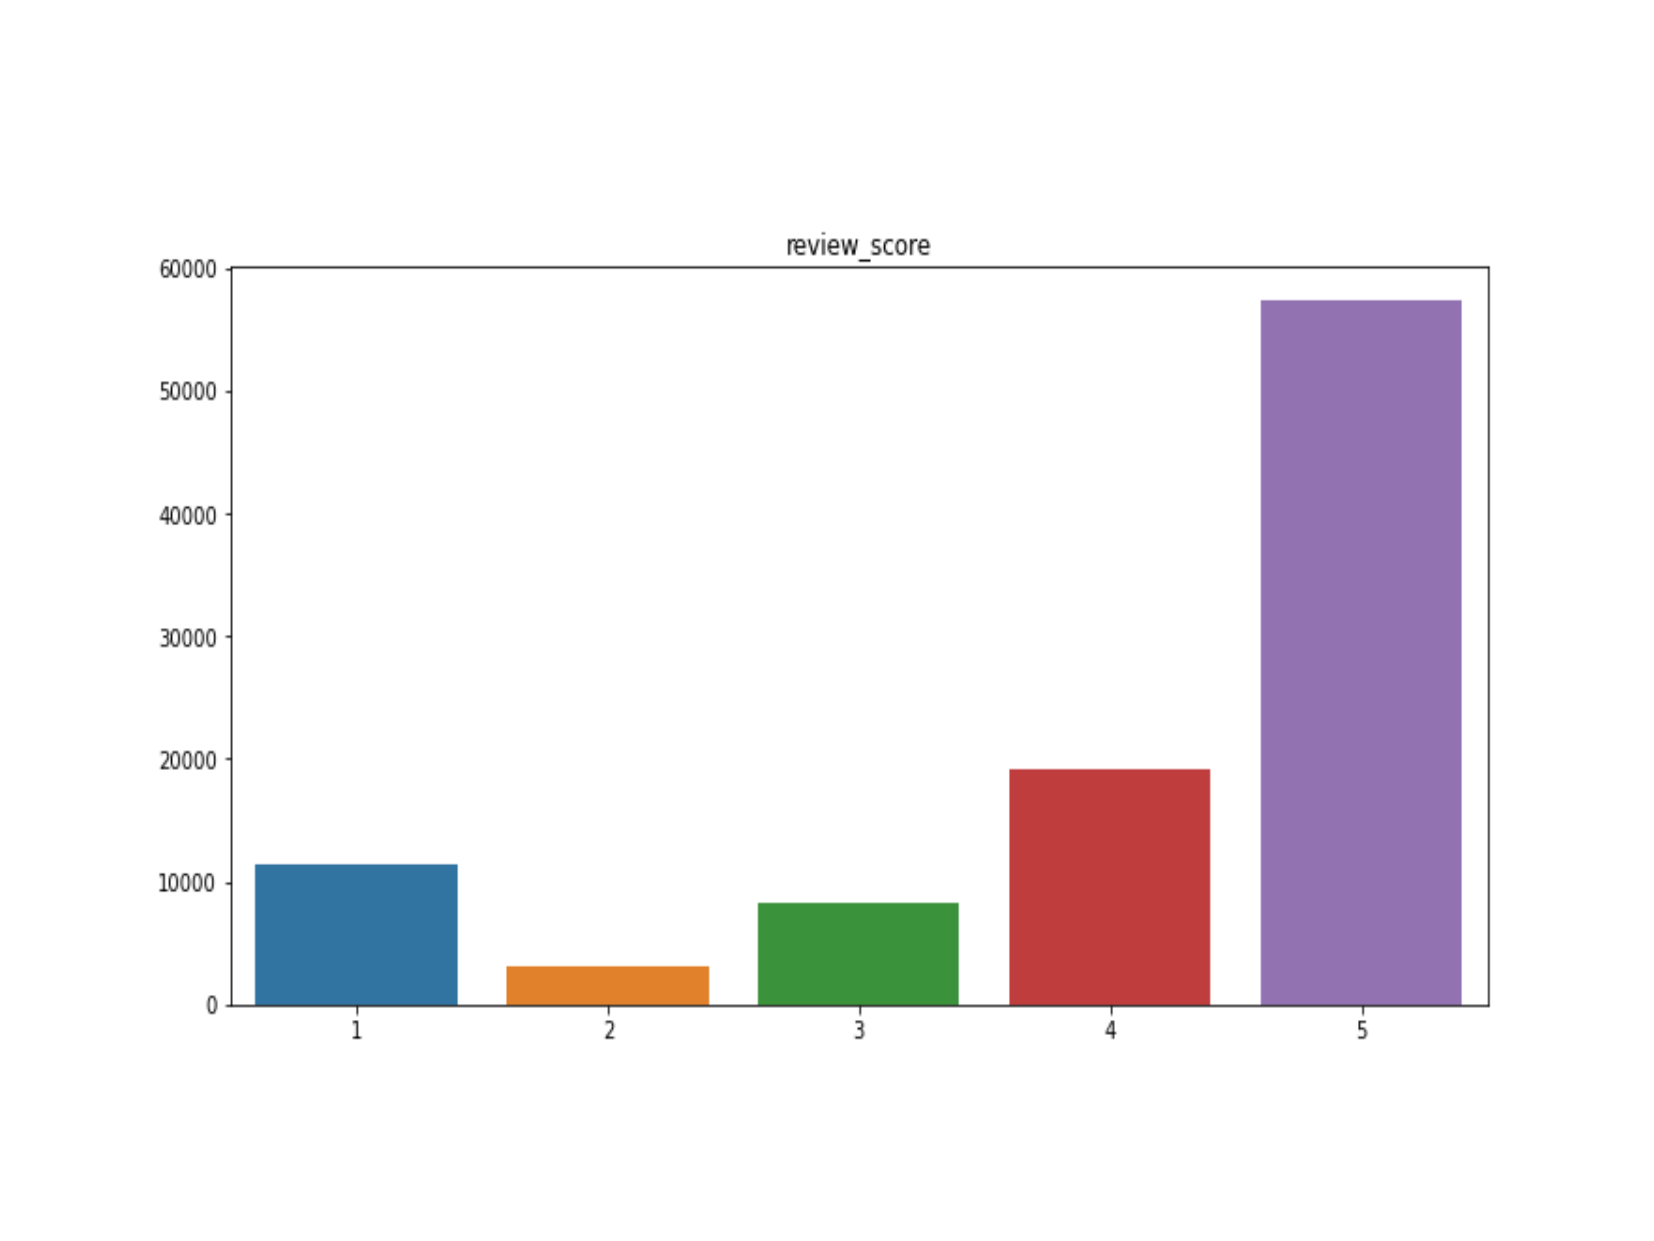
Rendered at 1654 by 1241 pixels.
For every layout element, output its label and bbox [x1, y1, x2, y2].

picture [141, 208, 1524, 1087]
